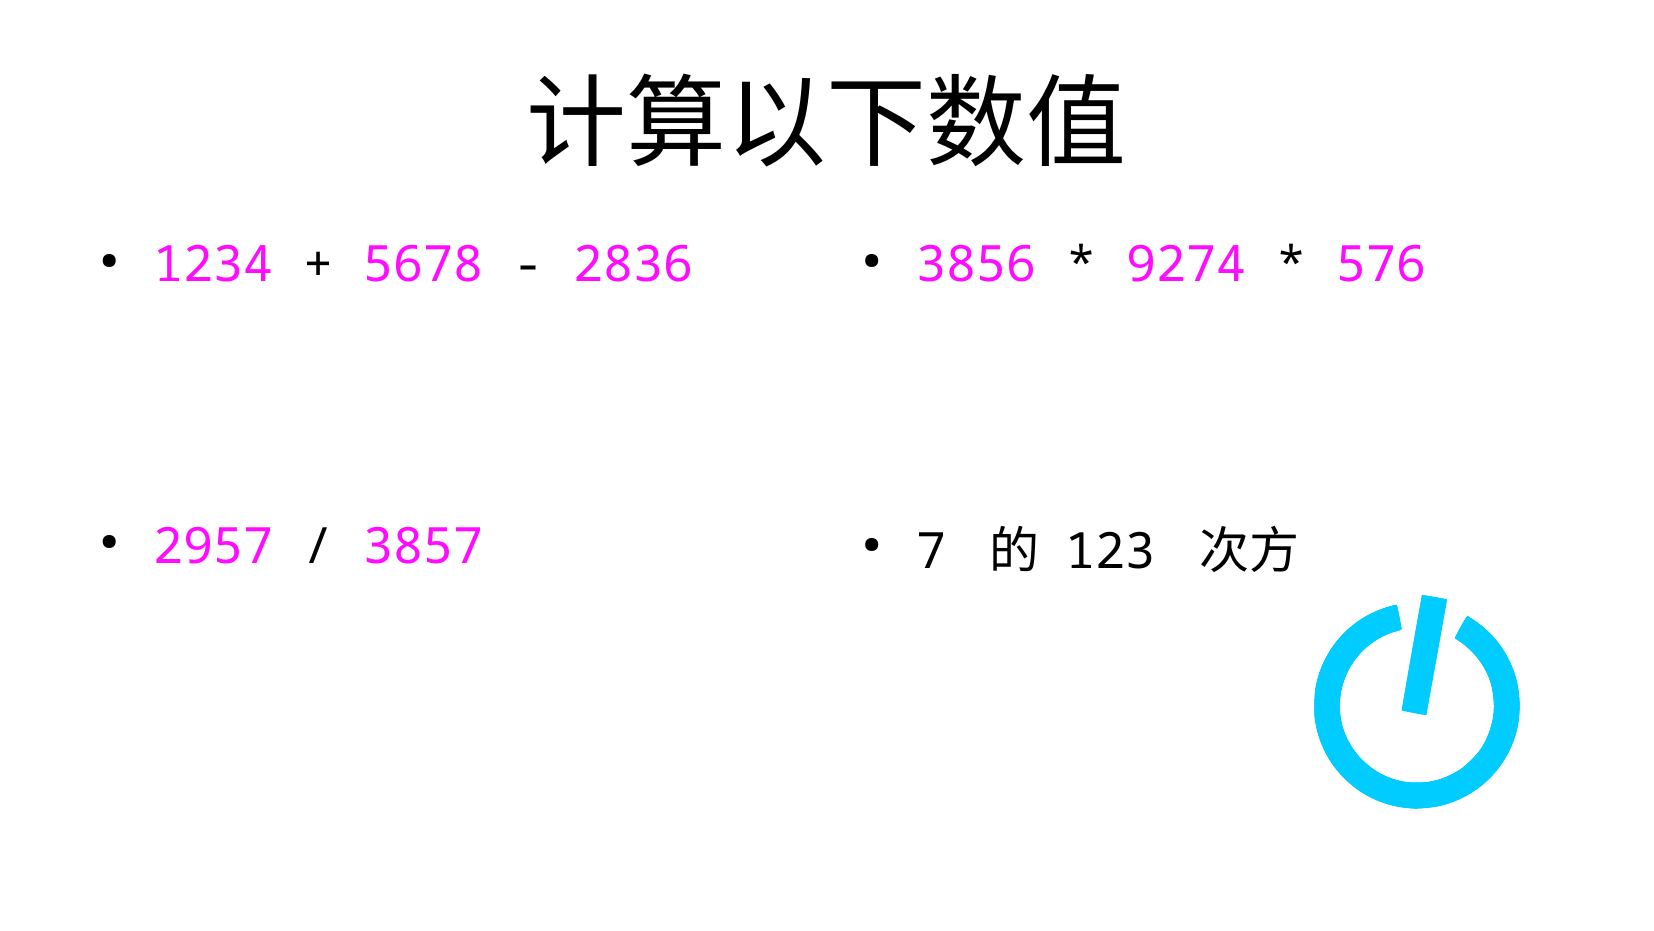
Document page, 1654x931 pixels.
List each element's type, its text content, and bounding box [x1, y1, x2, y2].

list 2957 / 3857 [82, 499, 809, 757]
list 1234 + 5678 - 2836 [82, 217, 809, 475]
list 3856 * 9274 * 576 [845, 217, 1572, 475]
list 7 的 123 次方 [845, 499, 1572, 757]
title 计算以下数值 [82, 37, 1571, 193]
